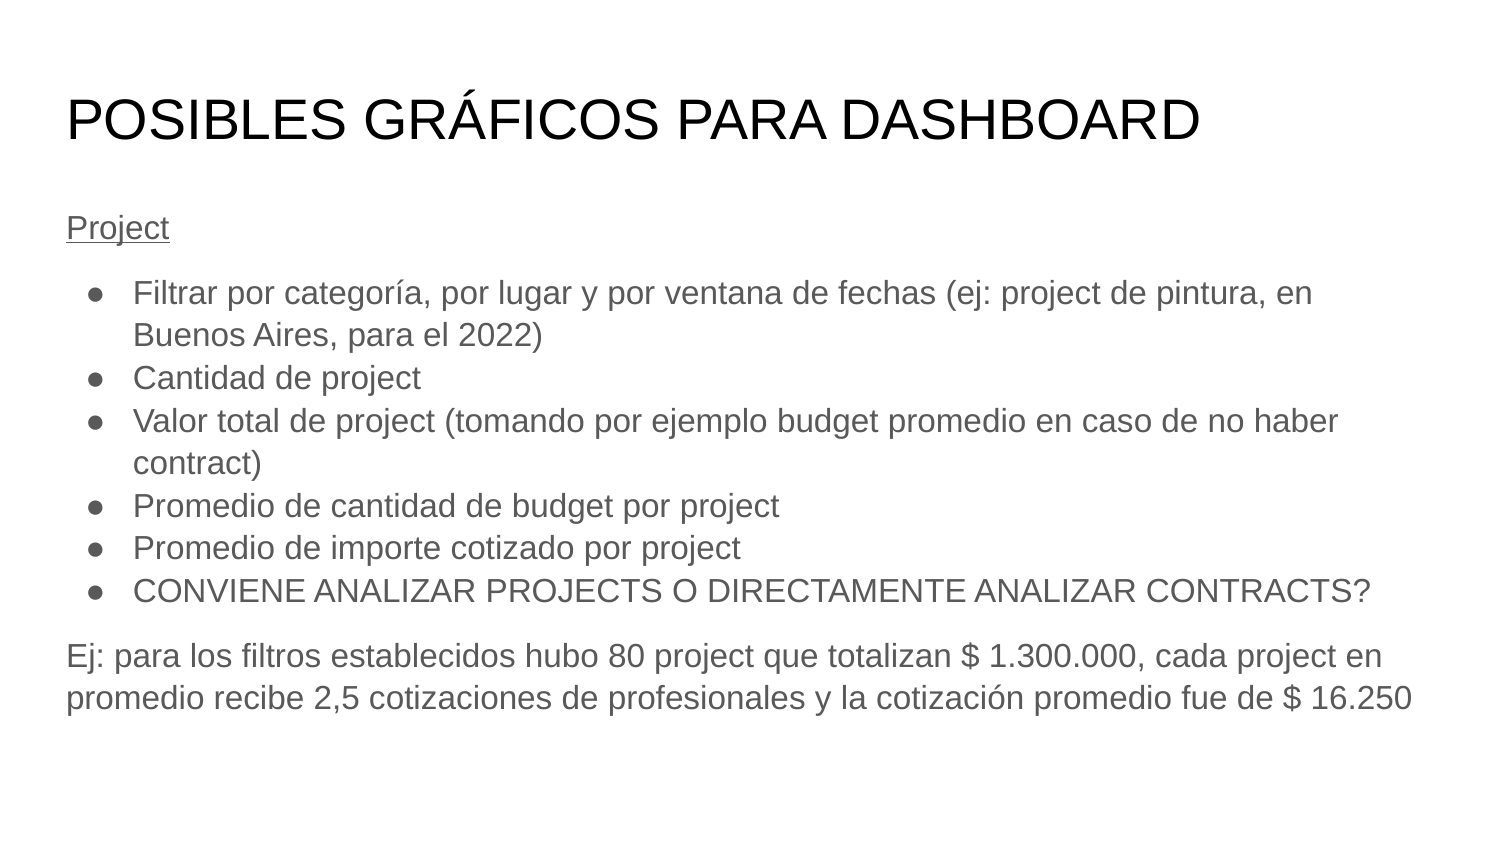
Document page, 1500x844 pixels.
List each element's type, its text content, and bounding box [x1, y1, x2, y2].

title POSIBLES GRÁFICOS PARA DASHBOARD [51, 72, 1449, 167]
list Project Filtrar por categoría, por lugar y por ventana de fechas (ej: project de pintura, en Buenos Aires, para el 2022) Cantidad de project Valor total de project (tomando por ejemplo budget promedio en caso de no haber contract) Promedio de cantidad de budget por project Promedio de importe cotizado por project CONVIENE ANALIZAR PROJECTS O DIRECTAMENTE ANALIZAR CONTRACTS? Ej: para los filtros establecidos hubo 80 project que totalizan $ 1.300.000, cada project en promedio recibe 2,5 cotizaciones de profesionales y la cotización promedio fue de $ 16.250 [51, 189, 1449, 750]
